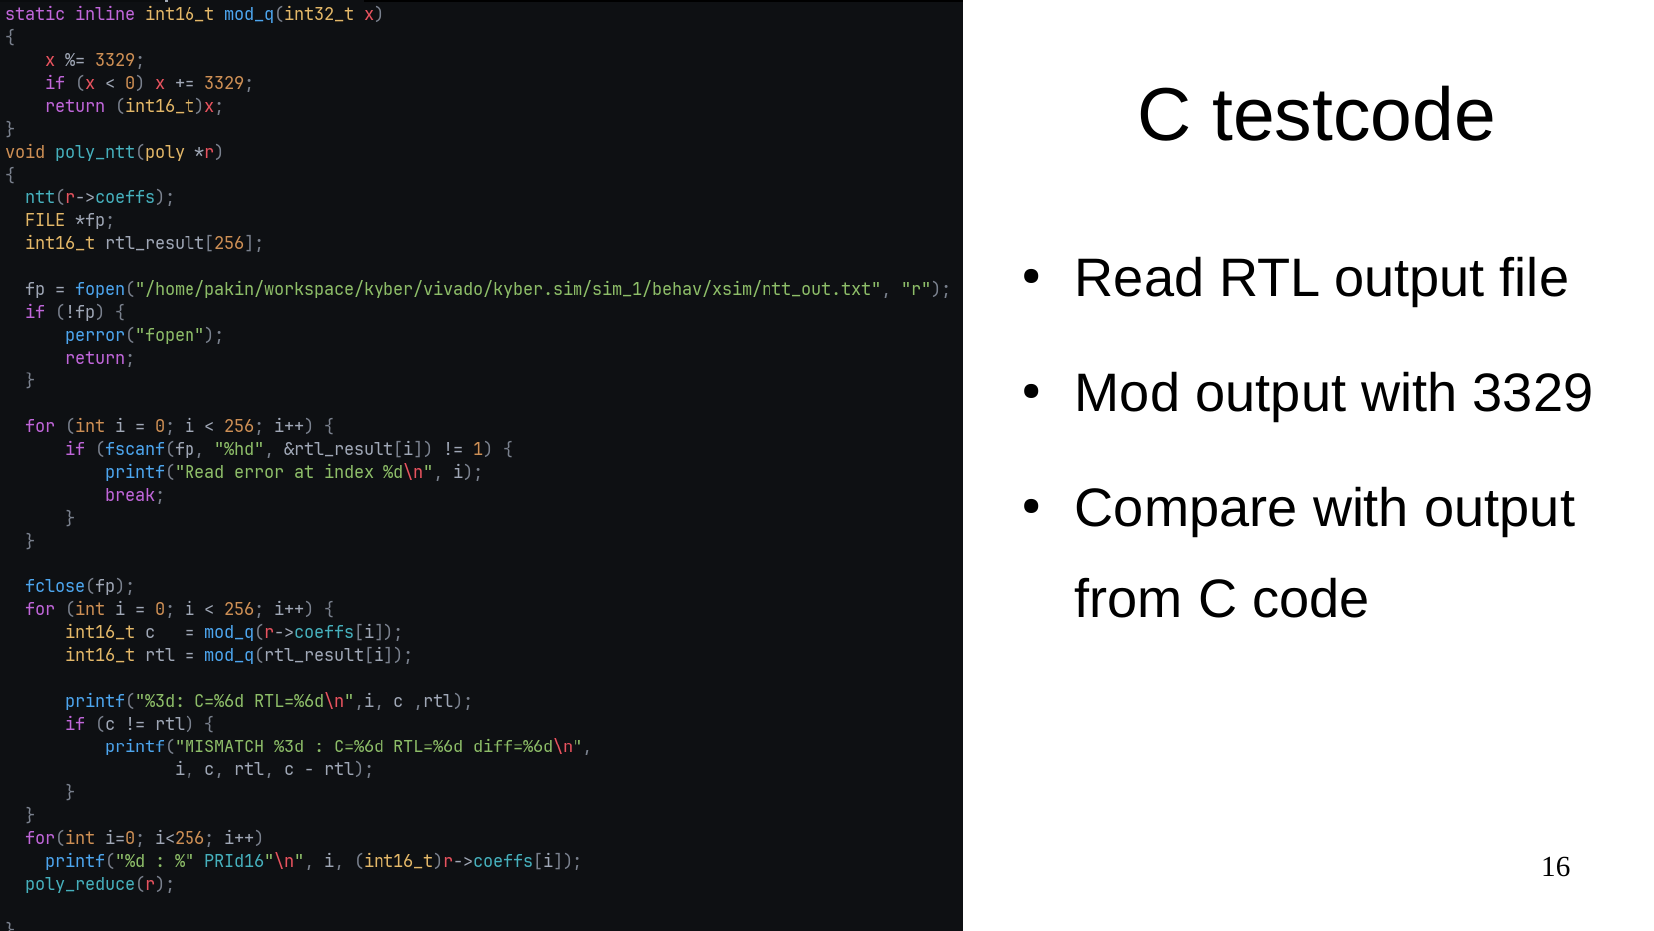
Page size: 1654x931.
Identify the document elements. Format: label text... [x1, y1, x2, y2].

title C testcode [1062, 69, 1571, 160]
list Read RTL output file Mod output with 3329 Compare with output from C code [1003, 217, 1625, 798]
picture [0, 0, 963, 931]
